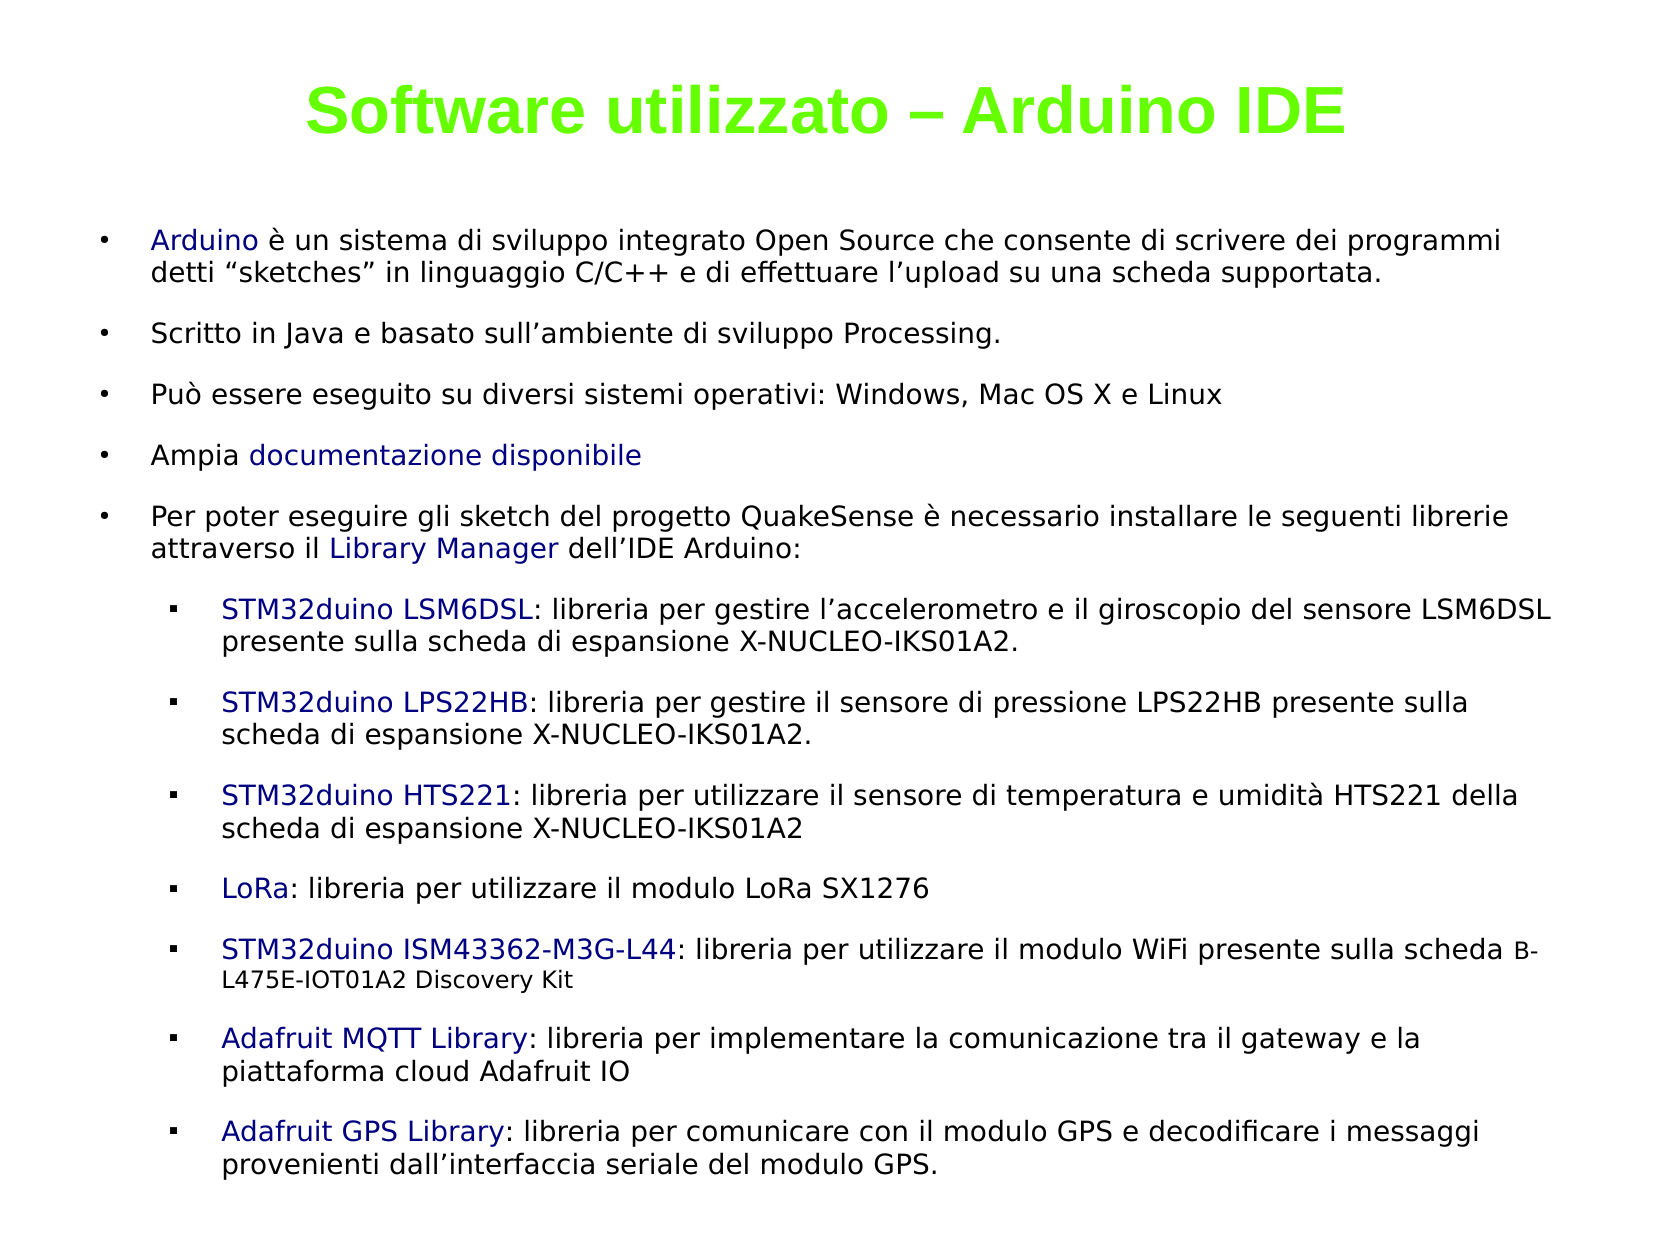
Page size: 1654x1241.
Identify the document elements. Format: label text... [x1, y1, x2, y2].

title Software utilizzato – Arduino IDE [82, 47, 1571, 174]
list Arduino è un sistema di sviluppo integrato Open Source che consente di scrivere dei programmi detti “sketches” in linguaggio C/C++ e di effettuare l’upload su una scheda supportata. Scritto in Java e basato sull’ambiente di sviluppo Processing. Può essere eseguito su diversi sistemi operativi: Windows, Mac OS X e Linux Ampia documentazione disponibile Per poter eseguire gli sketch del progetto QuakeSense è necessario installare le seguenti librerie attraverso il Library Manager dell’IDE Arduino: STM32duino LSM6DSL: libreria per gestire l’accelerometro e il giroscopio del sensore LSM6DSL presente sulla scheda di espansione X-NUCLEO-IKS01A2. STM32duino LPS22HB: libreria per gestire il sensore di pressione LPS22HB presente sulla scheda di espansione X-NUCLEO-IKS01A2. STM32duino HTS221: libreria per utilizzare il sensore di temperatura e umidità HTS221 della scheda di espansione X-NUCLEO-IKS01A2 LoRa: libreria per utilizzare il modulo LoRa SX1276 STM32duino ISM43362-M3G-L44: libreria per utilizzare il modulo WiFi presente sulla scheda B-L475E-IOT01A2 Discovery Kit Adafruit MQTT Library: libreria per implementare la comunicazione tra il gateway e la piattaforma cloud Adafruit IO Adafruit GPS Library: libreria per comunicare con il modulo GPS e decodificare i messaggi provenienti dall’interfaccia seriale del modulo GPS. [82, 224, 1571, 1182]
